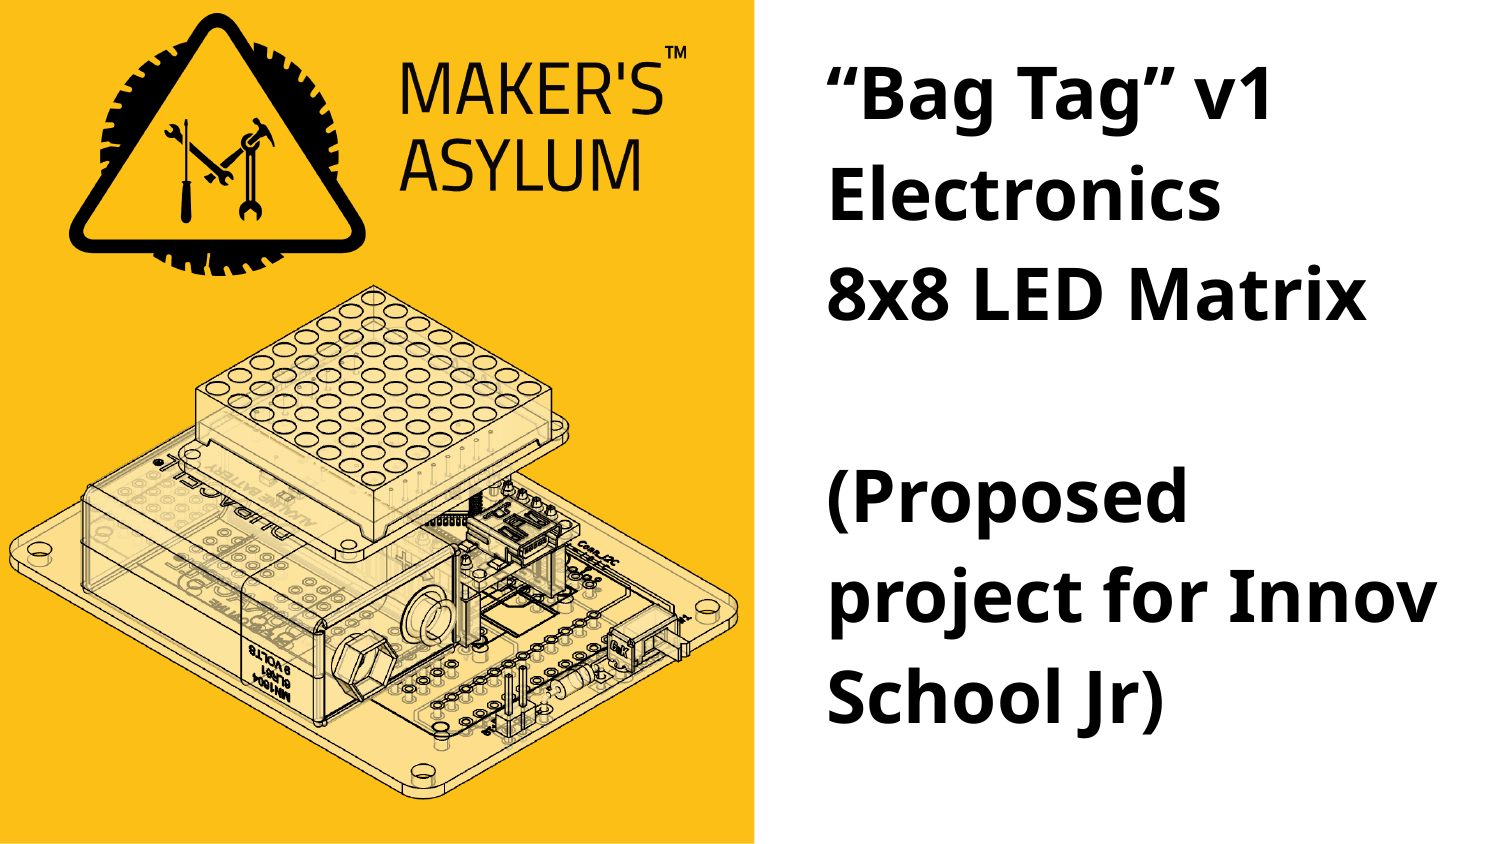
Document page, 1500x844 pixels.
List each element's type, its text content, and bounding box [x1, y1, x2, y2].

picture [0, 283, 747, 810]
picture [69, 13, 686, 276]
text_box “Bag Tag” v1 Electronics 8x8 LED Matrix (Proposed project for Innov School Jr) [811, 254, 1475, 517]
text_box [0, 0, 755, 844]
